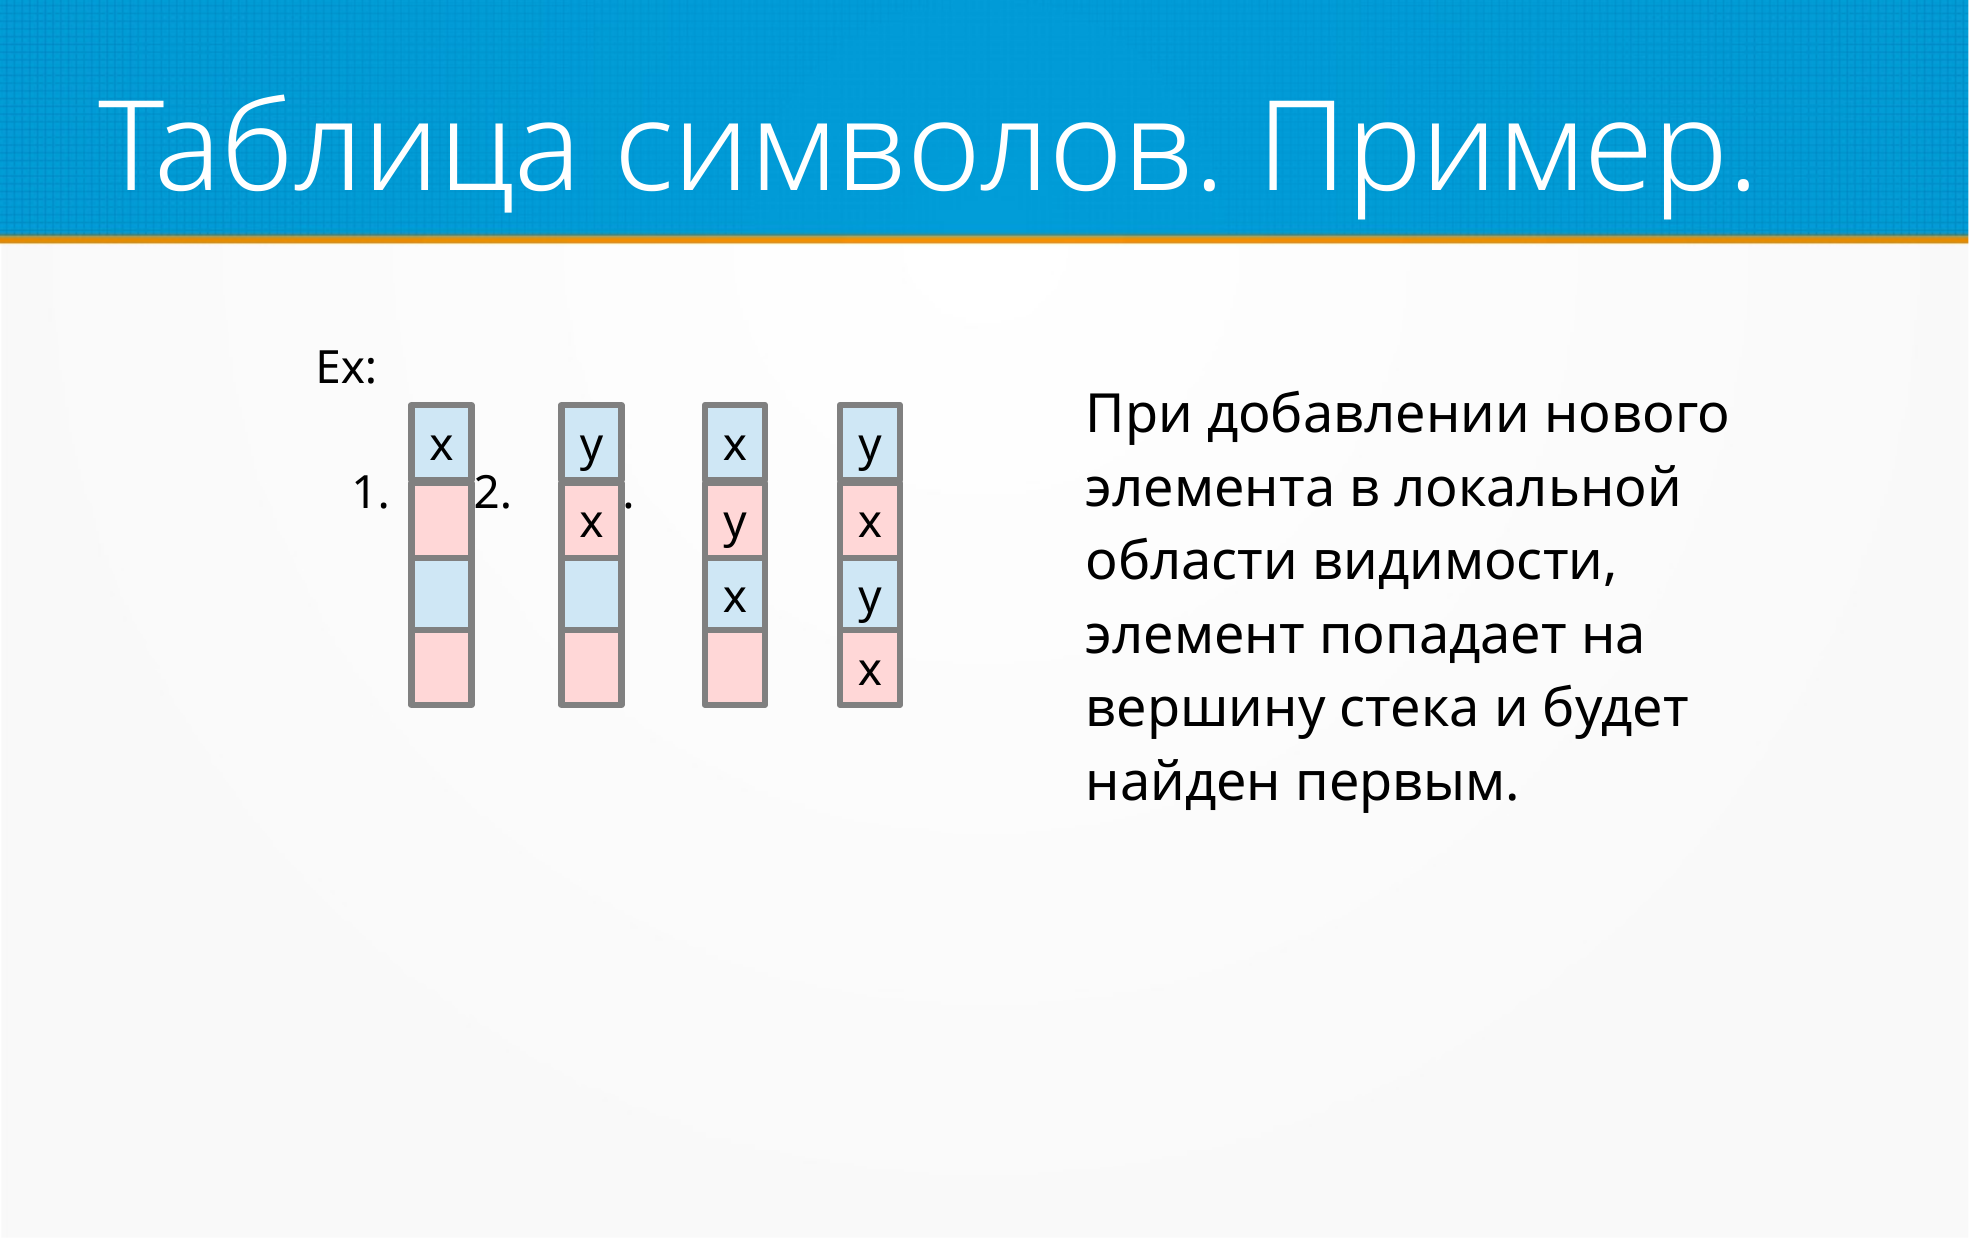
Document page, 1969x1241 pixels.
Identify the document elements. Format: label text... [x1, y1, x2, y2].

text_box Ex: 1. 2. 3. 4. [309, 342, 946, 515]
text_box x [840, 482, 901, 557]
text_box y [561, 405, 622, 481]
text_box [411, 482, 472, 706]
text_box x [705, 557, 766, 630]
text_box x [561, 482, 622, 557]
text_box [561, 557, 622, 706]
text_box y [840, 557, 901, 630]
text_box y [840, 405, 901, 481]
picture [0, 233, 1969, 1241]
list При добавлении нового элемента в локальной области видимости, элемент попадает на вершину стека и будет найден первым. [1028, 375, 1741, 841]
title Таблица символов. Пример. [98, 19, 1870, 227]
text_box x [840, 630, 901, 706]
text_box x [411, 405, 472, 481]
text_box x [705, 405, 766, 481]
text_box [705, 630, 766, 706]
text_box y [705, 482, 766, 557]
